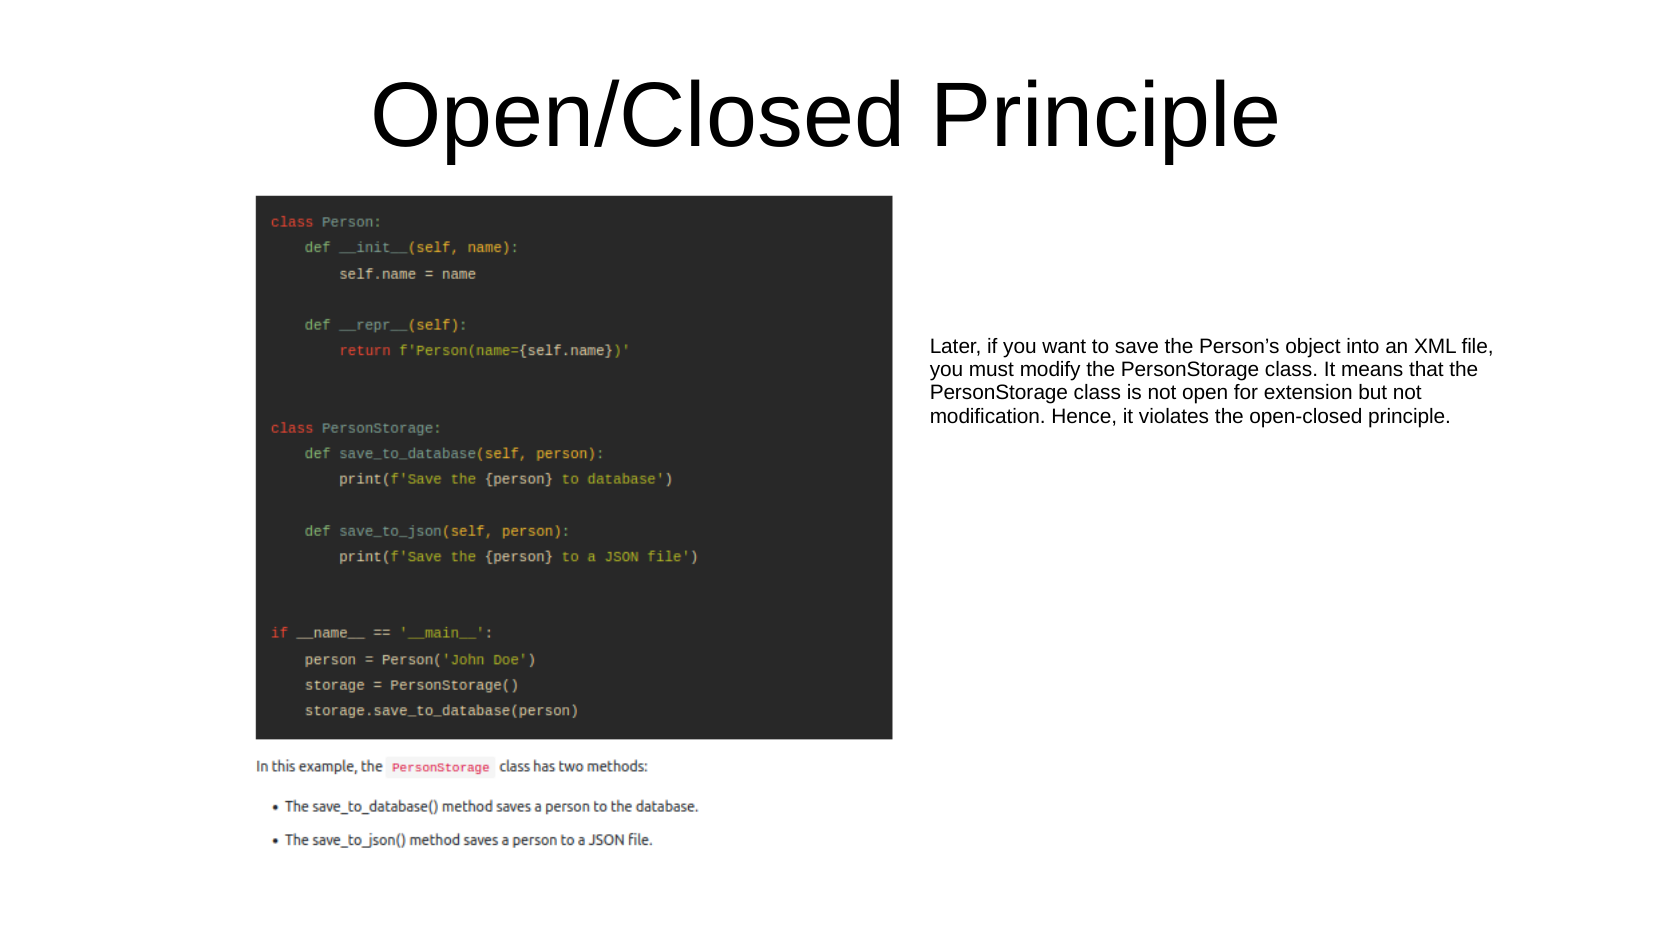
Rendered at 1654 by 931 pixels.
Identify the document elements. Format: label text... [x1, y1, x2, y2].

text_box Later, if you want to save the Person’s object into an XML file, you must modify the PersonStorage class. It means that the PersonStorage class is not open for extension but not modification. Hence, it violates the open-closed principle. [915, 327, 1537, 436]
picture [240, 192, 898, 868]
title Open/Closed Principle [82, 37, 1571, 193]
